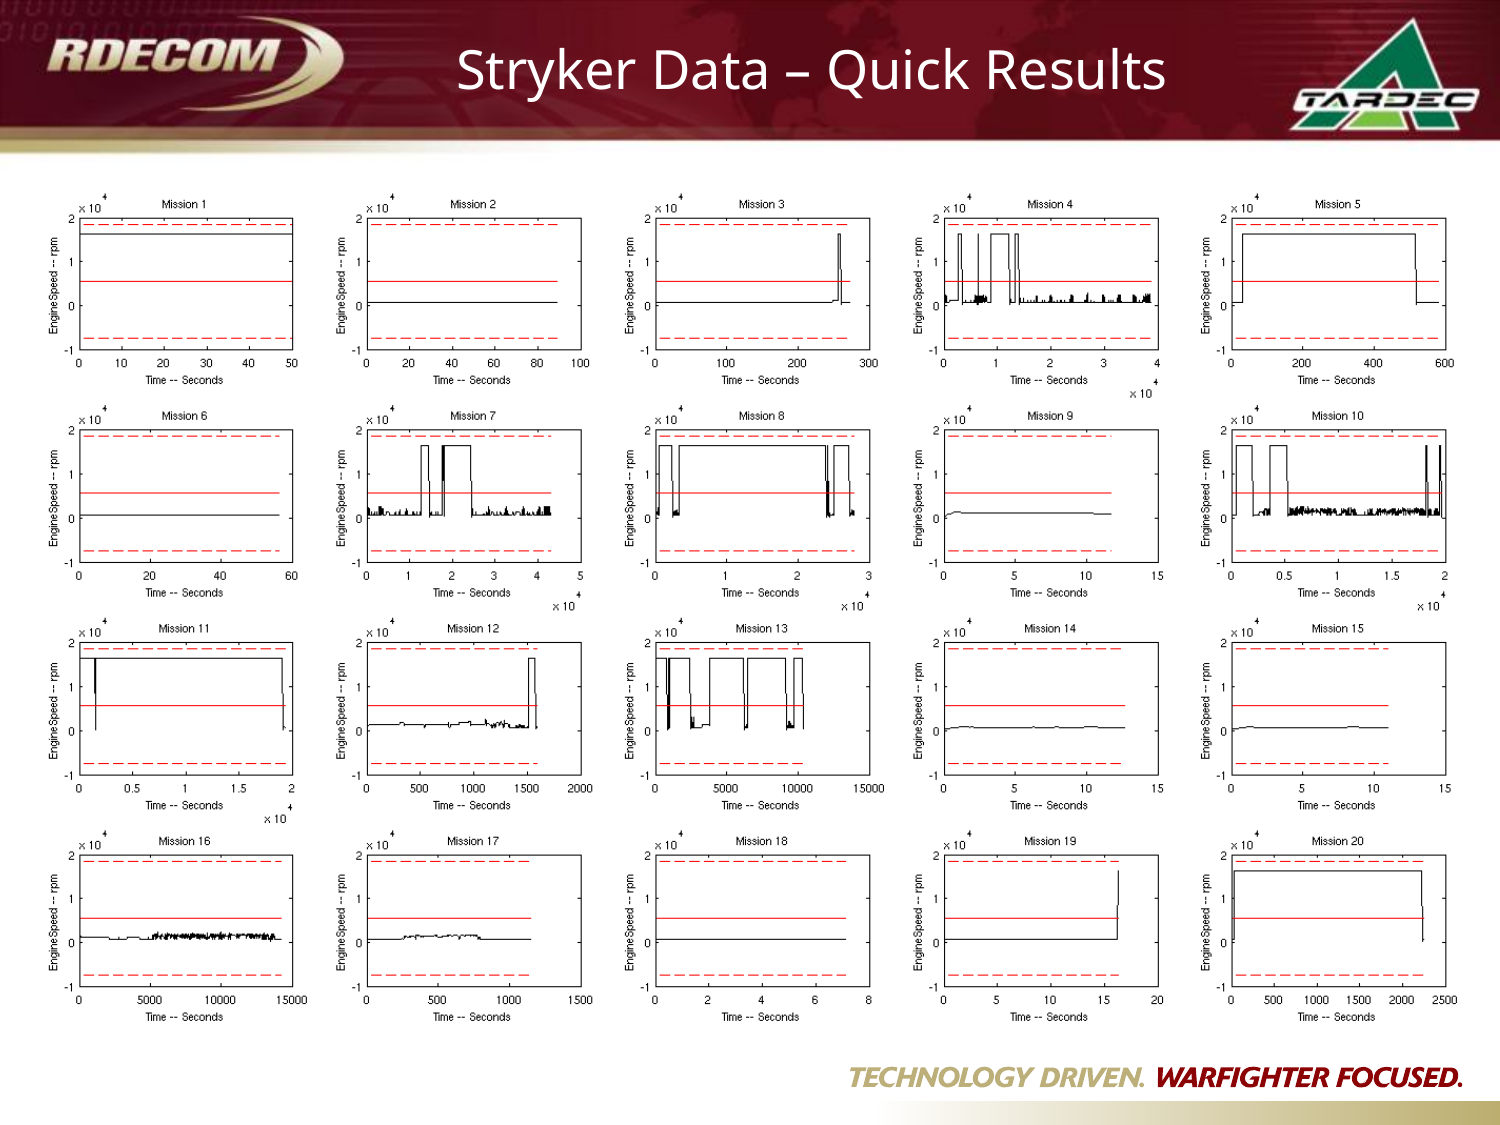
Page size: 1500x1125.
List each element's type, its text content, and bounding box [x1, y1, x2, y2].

title Stryker Data – Quick Results [350, 7, 1275, 131]
picture [0, 0, 1500, 1062]
